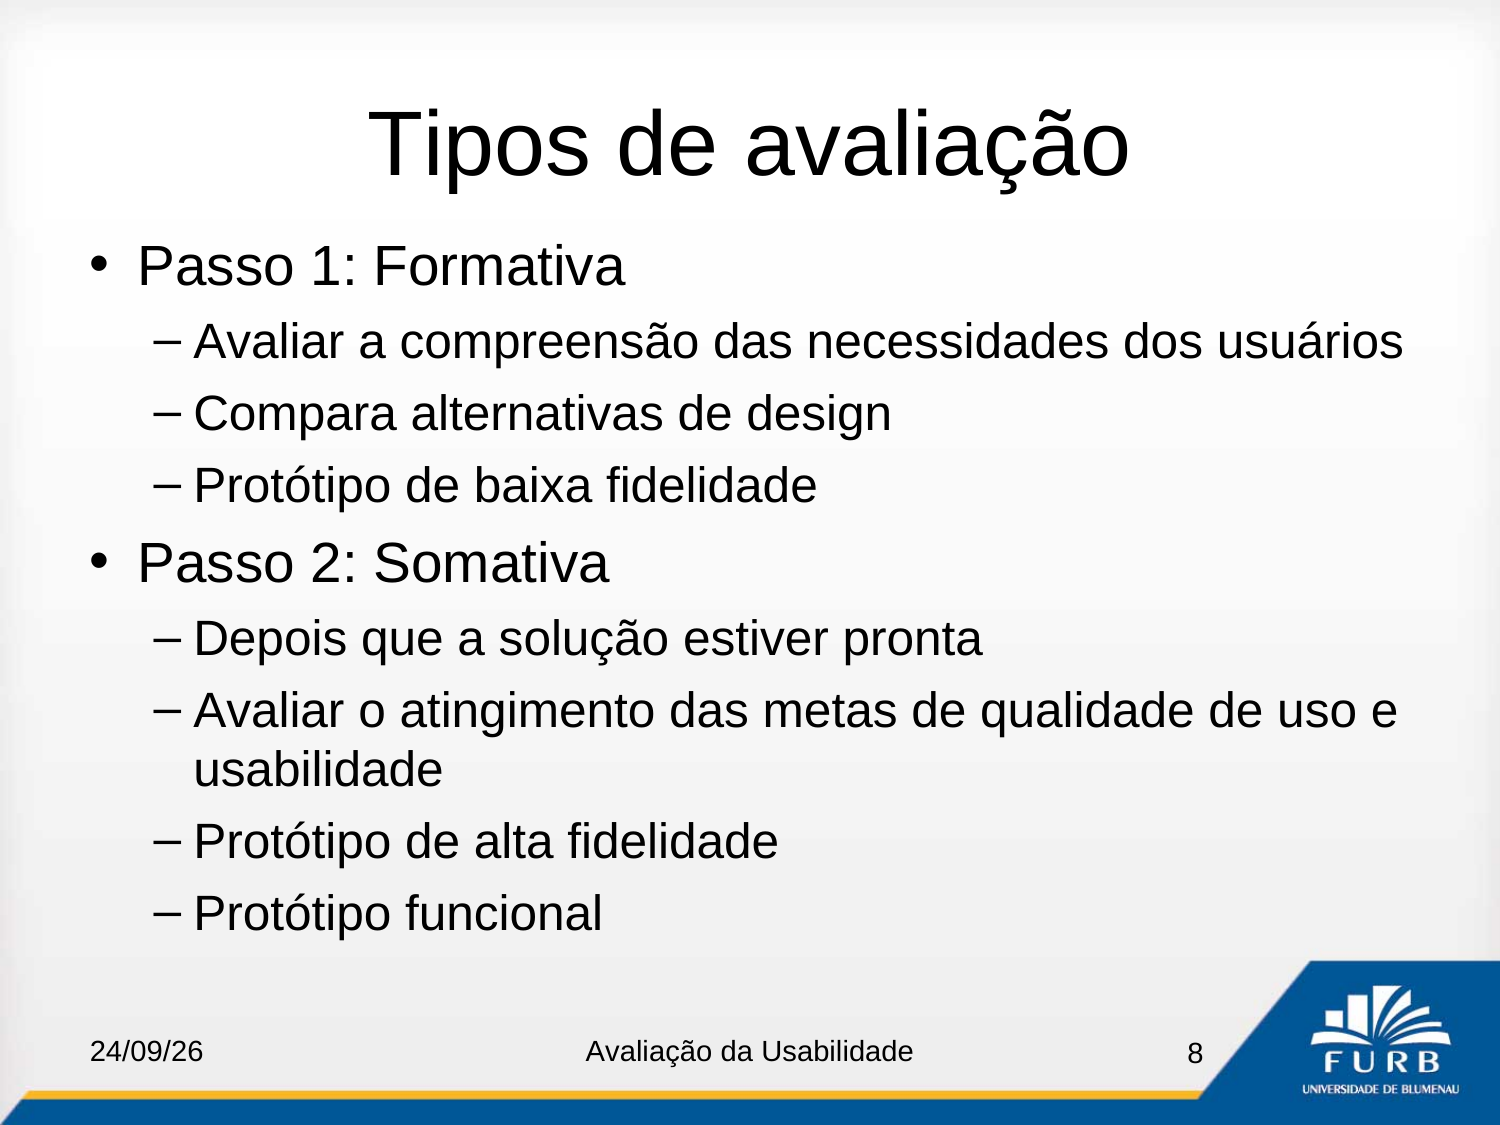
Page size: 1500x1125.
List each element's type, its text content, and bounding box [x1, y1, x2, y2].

title Tipos de avaliação [75, 45, 1426, 221]
picture [0, 0, 1500, 1125]
list Passo 1: Formativa Avaliar a compreensão das necessidades dos usuários Compara alternativas de design Protótipo de baixa fidelidade Passo 2: Somativa Depois que a solução estiver pronta Avaliar o atingimento das metas de qualidade de uso e usabilidade Protótipo de alta fidelidade Protótipo funcional [75, 221, 1426, 964]
